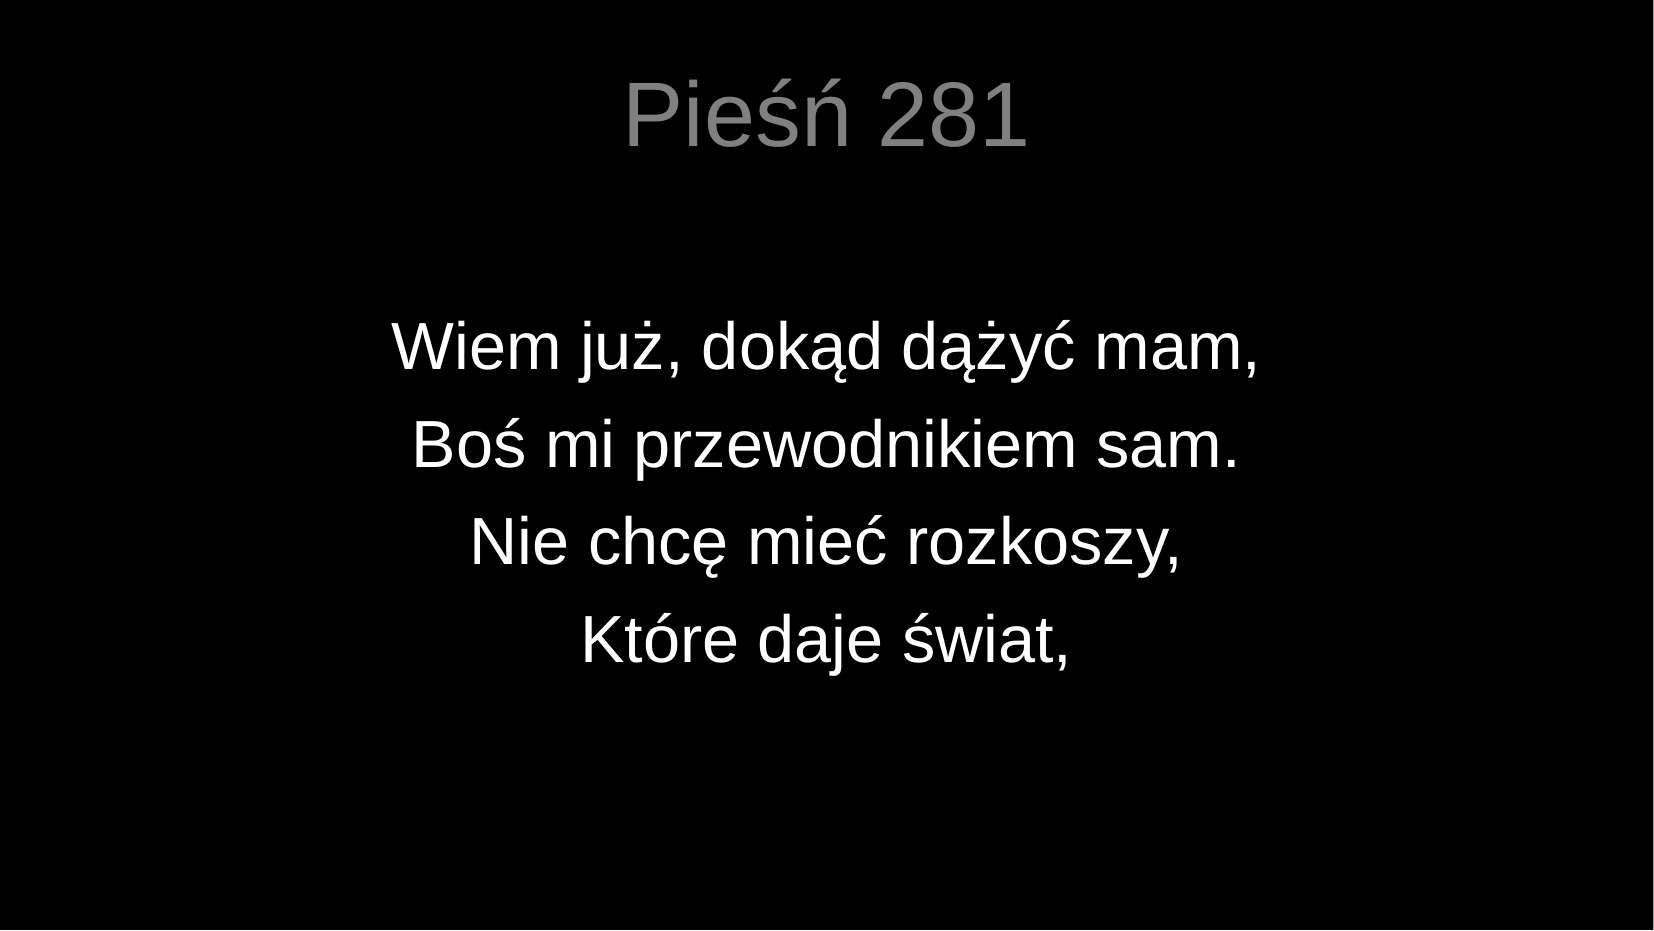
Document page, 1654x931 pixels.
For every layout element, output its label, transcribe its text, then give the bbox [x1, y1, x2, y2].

title Pieśń 281 [82, 37, 1571, 193]
subtitle Wiem już, dokąd dążyć mam, Boś mi przewodnikiem sam. Nie chcę mieć rozkoszy, Które daje świat, [82, 217, 1571, 757]
